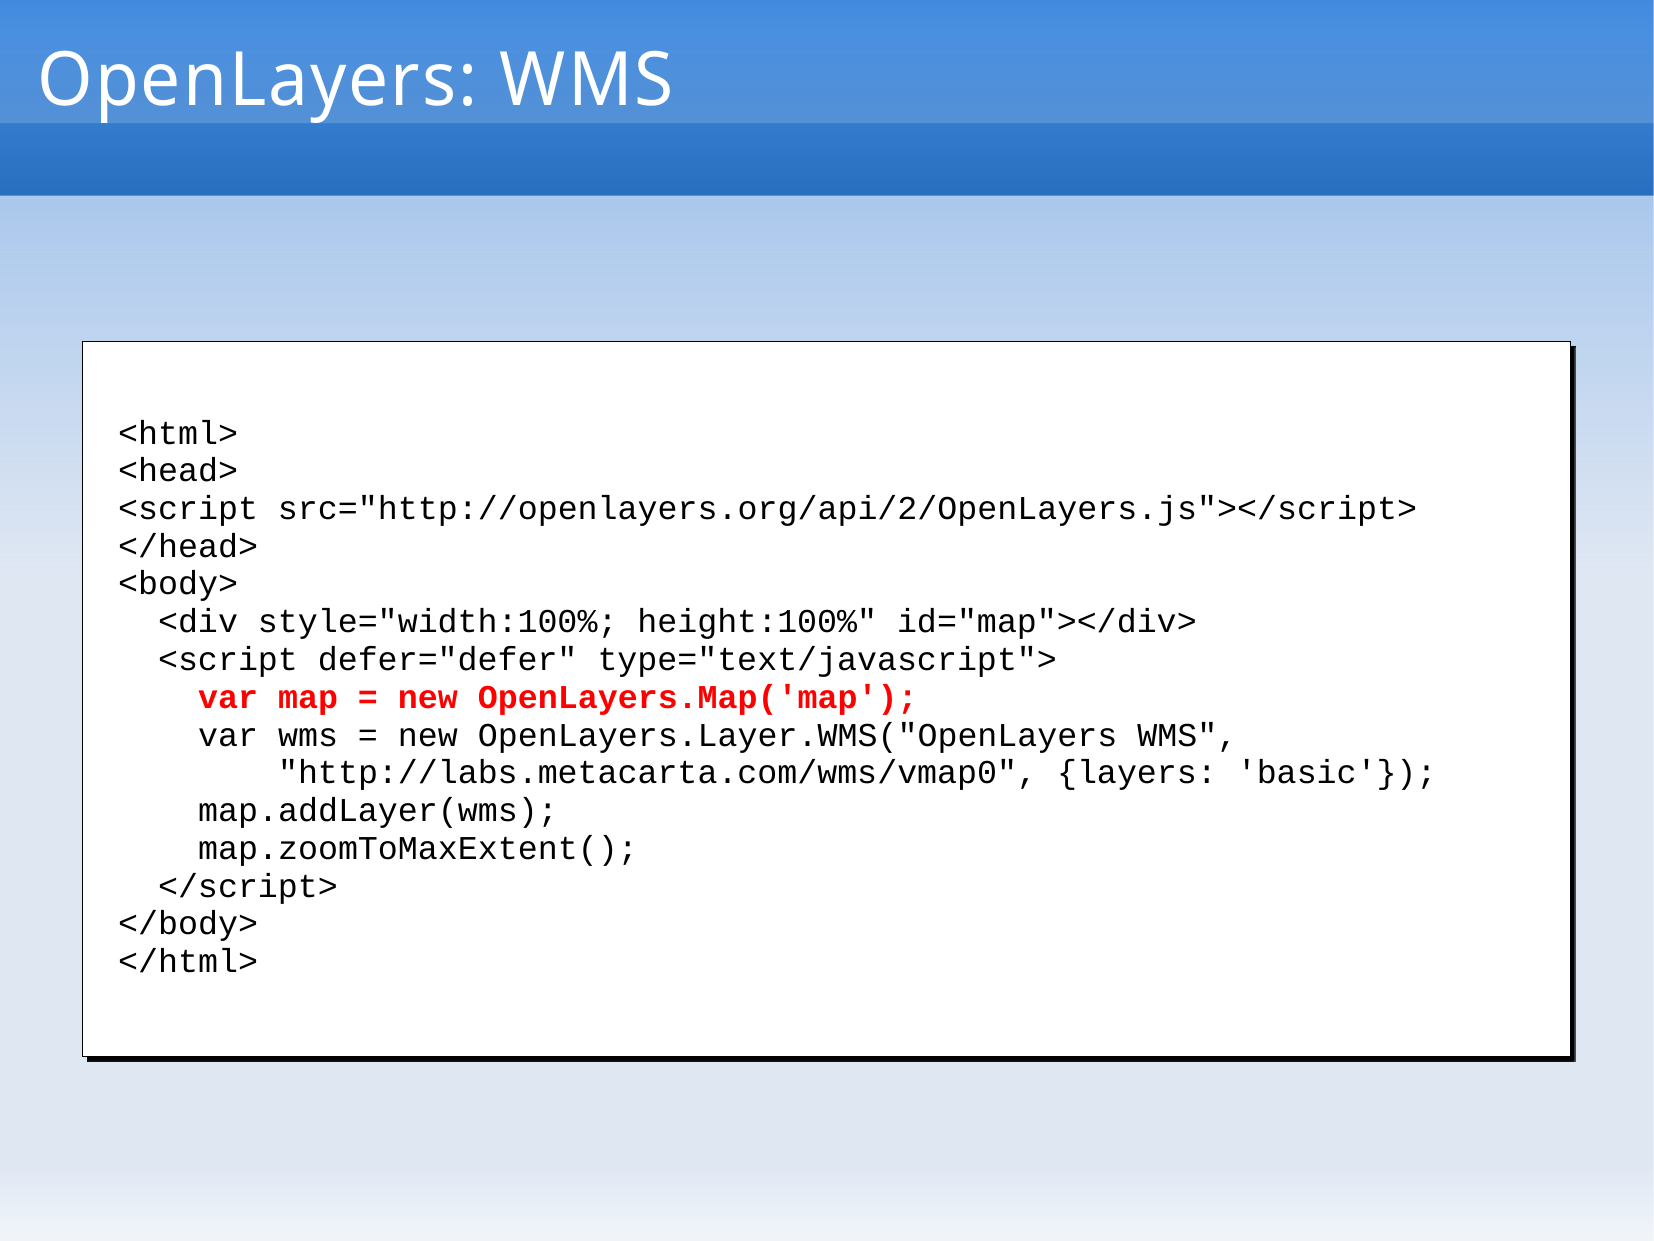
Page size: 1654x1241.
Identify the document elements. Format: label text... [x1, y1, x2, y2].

title OpenLayers: WMS [37, 2, 1463, 151]
subtitle <html> <head> <script src="http://openlayers.org/api/2/OpenLayers.js"></script> </head> <body> <div style="width:100%; height:100%" id="map"></div> <script defer="defer" type="text/javascript"> var map = new OpenLayers.Map('map'); var wms = new OpenLayers.Layer.WMS("OpenLayers WMS", "http://labs.metacarta.com/wms/vmap0", {layers: 'basic'}); map.addLayer(wms); map.zoomToMaxExtent(); </script> </body> </html> [82, 341, 1571, 1057]
picture [0, 0, 1654, 1241]
